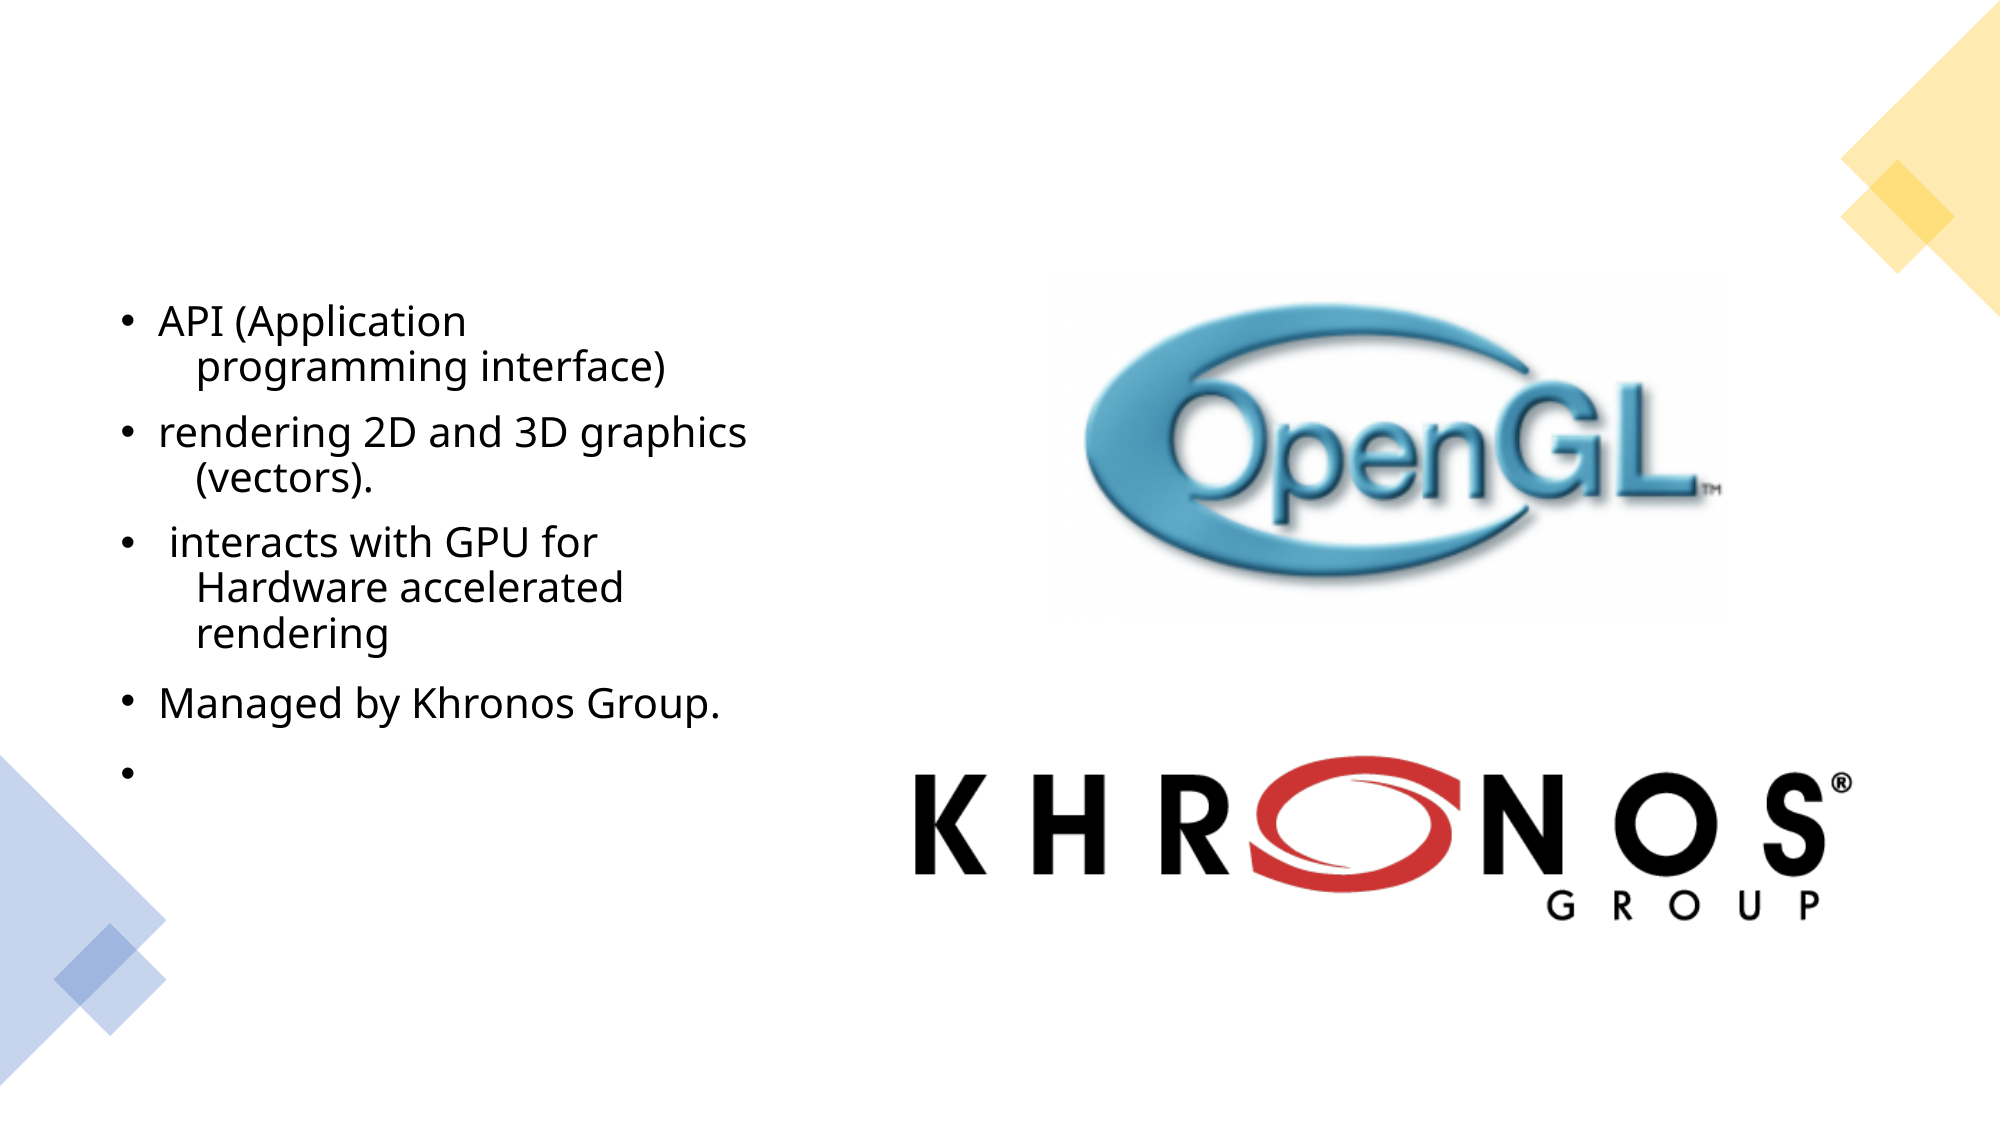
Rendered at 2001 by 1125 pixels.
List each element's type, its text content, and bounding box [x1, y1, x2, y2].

text_box [0, 0, 2000, 1125]
picture [868, 714, 1895, 960]
list API (Application programming interface) rendering 2D and 3D graphics (vectors). interacts with GPU for Hardware accelerated rendering Managed by Khronos Group. [105, 292, 764, 1014]
picture [1051, 271, 1728, 619]
